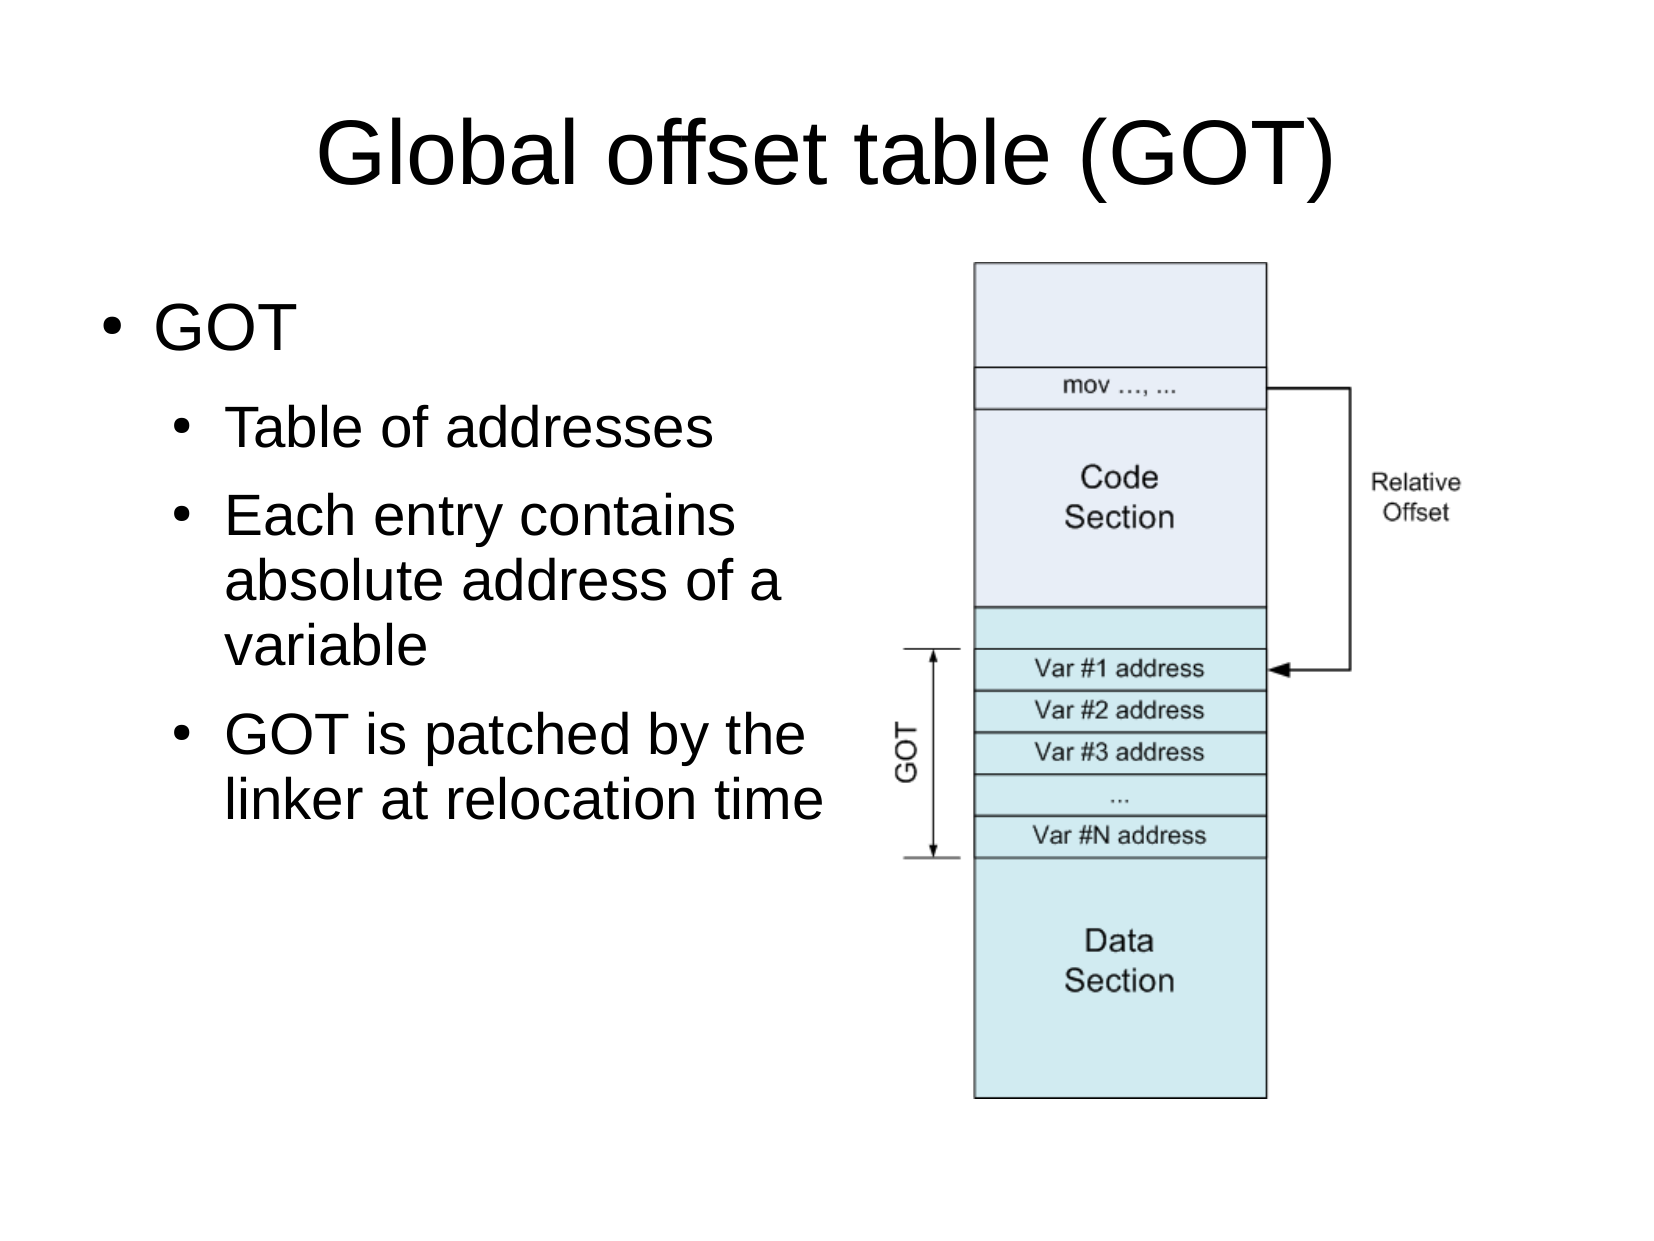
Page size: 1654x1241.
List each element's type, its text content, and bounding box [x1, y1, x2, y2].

picture [886, 262, 1463, 1099]
list GOT Table of addresses Each entry contains absolute address of a variable GOT is patched by the linker at relocation time [82, 290, 863, 1126]
title Global offset table (GOT) [82, 49, 1571, 257]
